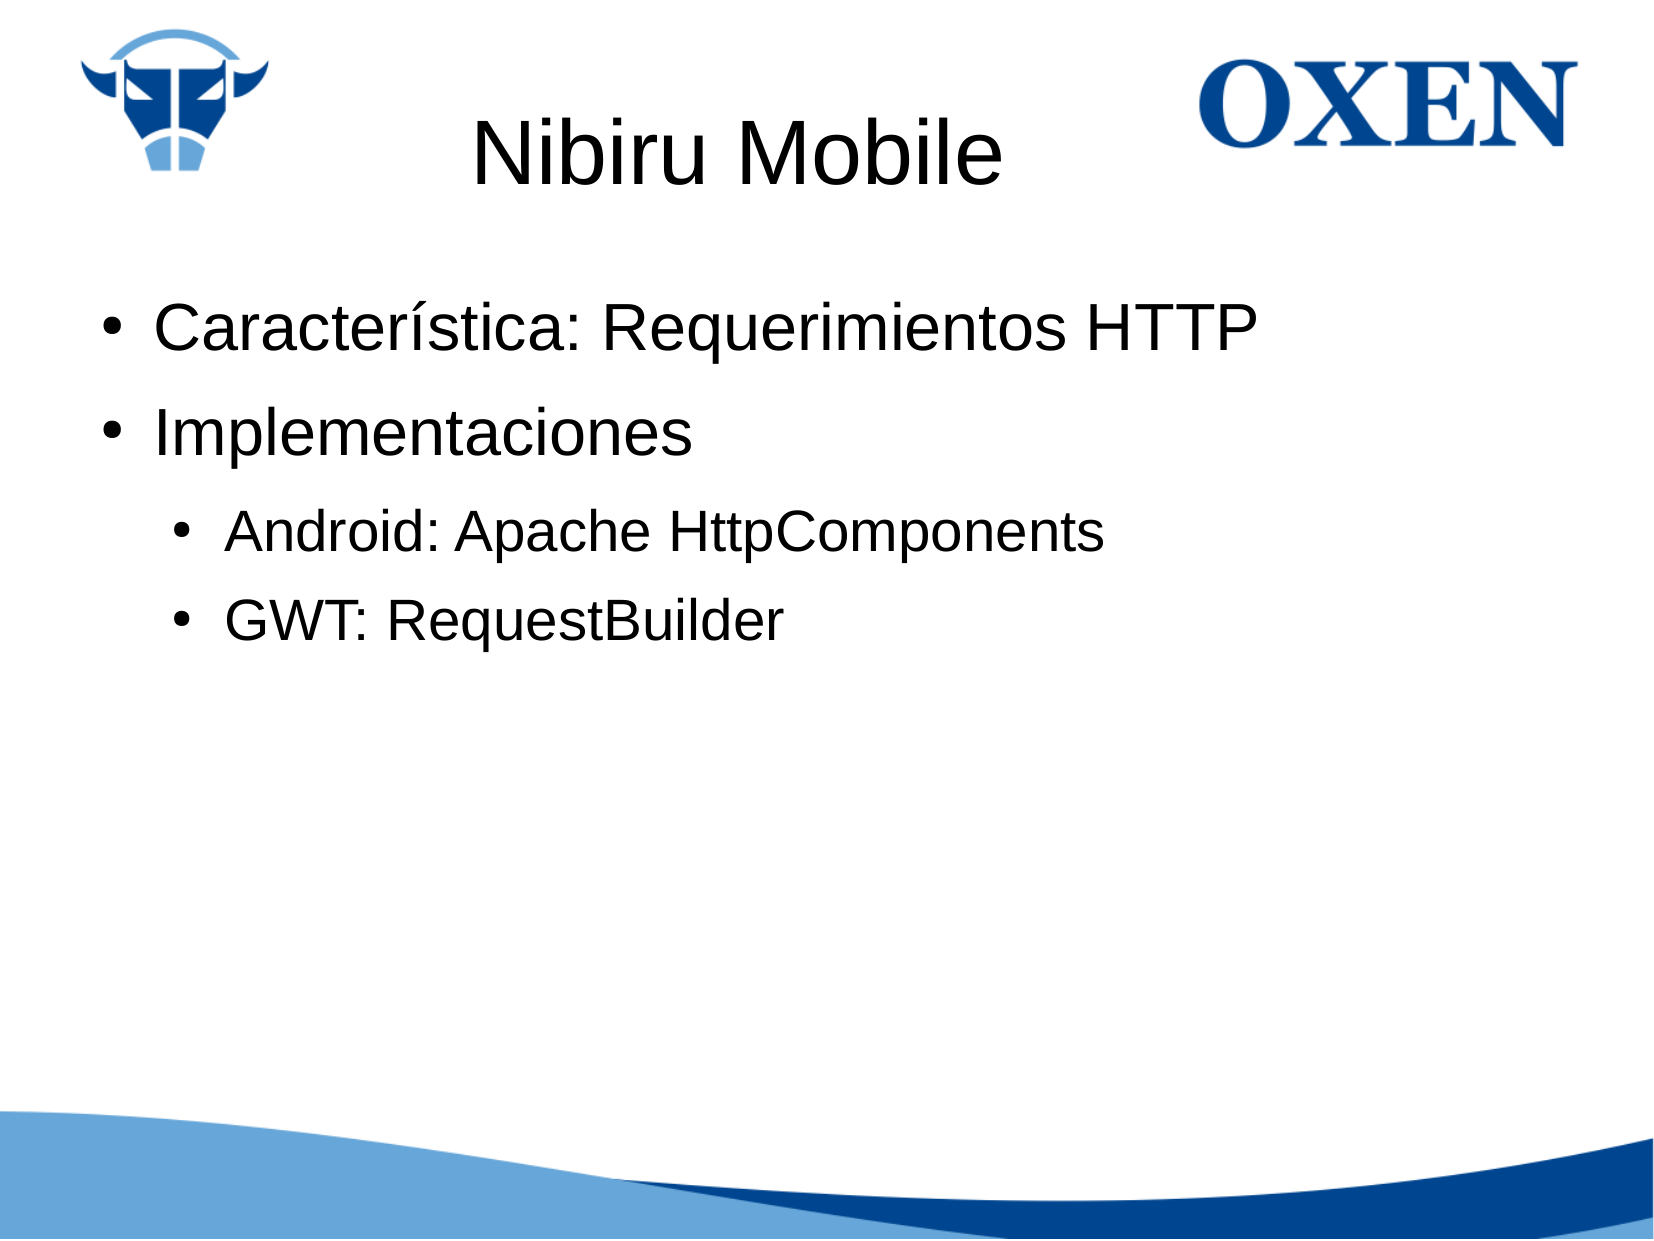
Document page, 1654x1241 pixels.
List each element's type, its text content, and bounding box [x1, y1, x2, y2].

picture [5, 11, 1654, 195]
title Nibiru Mobile [265, 49, 1211, 257]
list Característica: Requerimientos HTTP Implementaciones Android: Apache HttpComponents GWT: RequestBuilder [82, 290, 1571, 1010]
picture [0, 1104, 1654, 1239]
